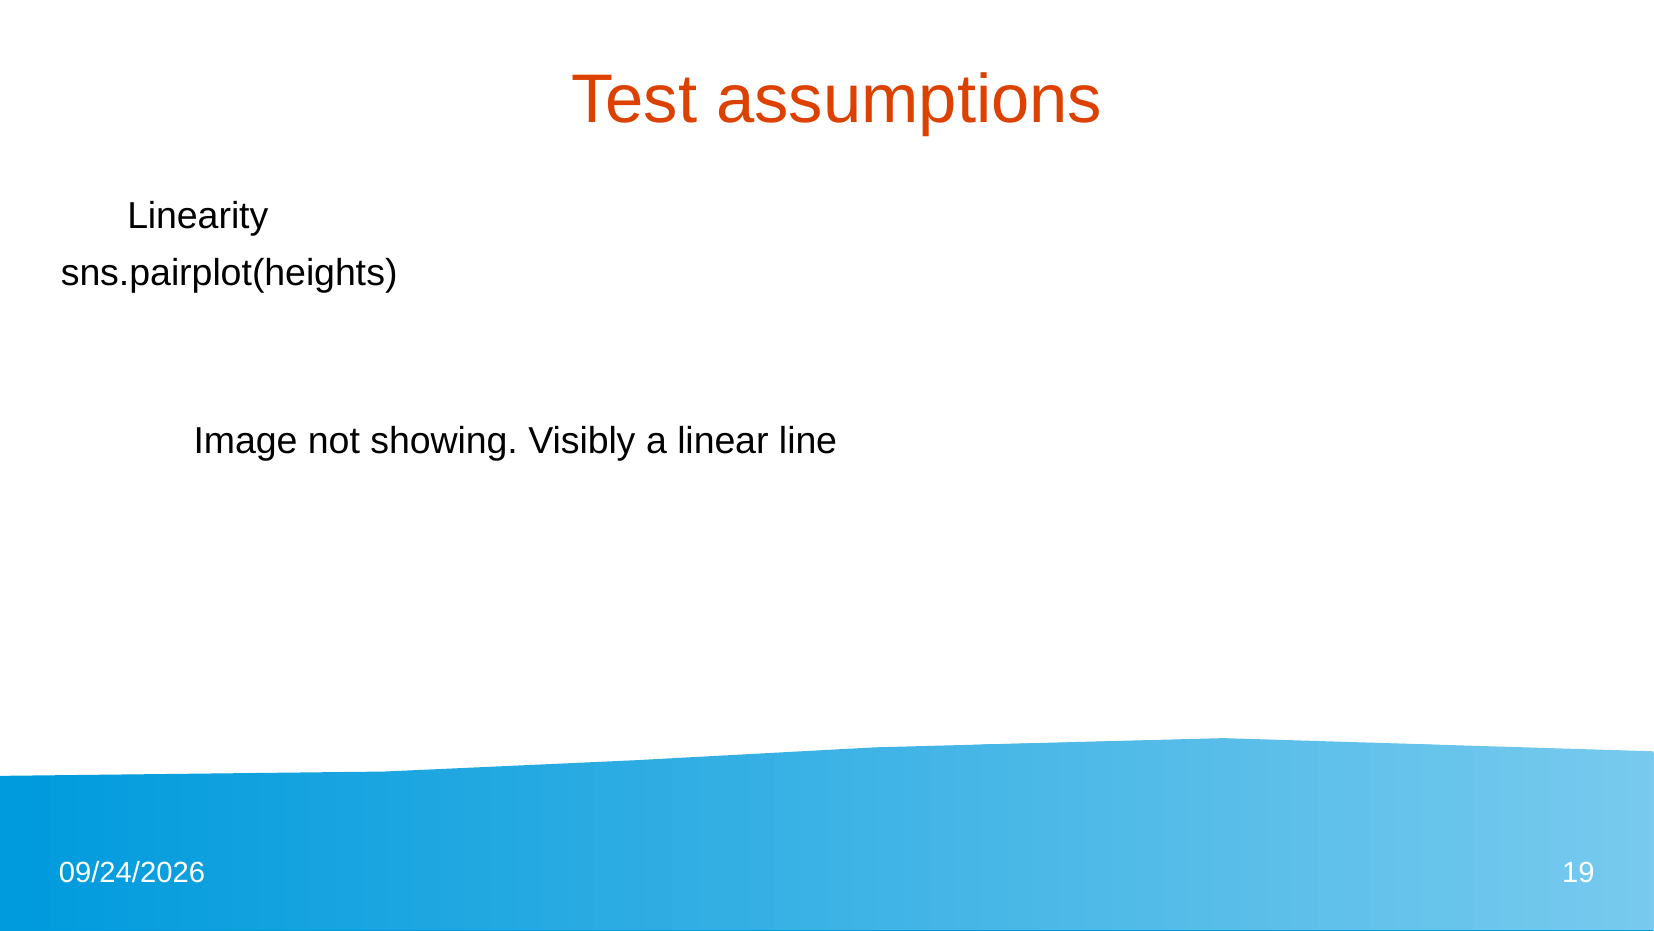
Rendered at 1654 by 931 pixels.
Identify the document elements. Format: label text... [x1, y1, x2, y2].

text_box Image not showing. Visibly a linear line [178, 412, 853, 470]
text_box Linearity [112, 187, 488, 245]
text_box sns.pairplot(heights) [46, 244, 413, 302]
title Test assumptions [98, 10, 1576, 188]
